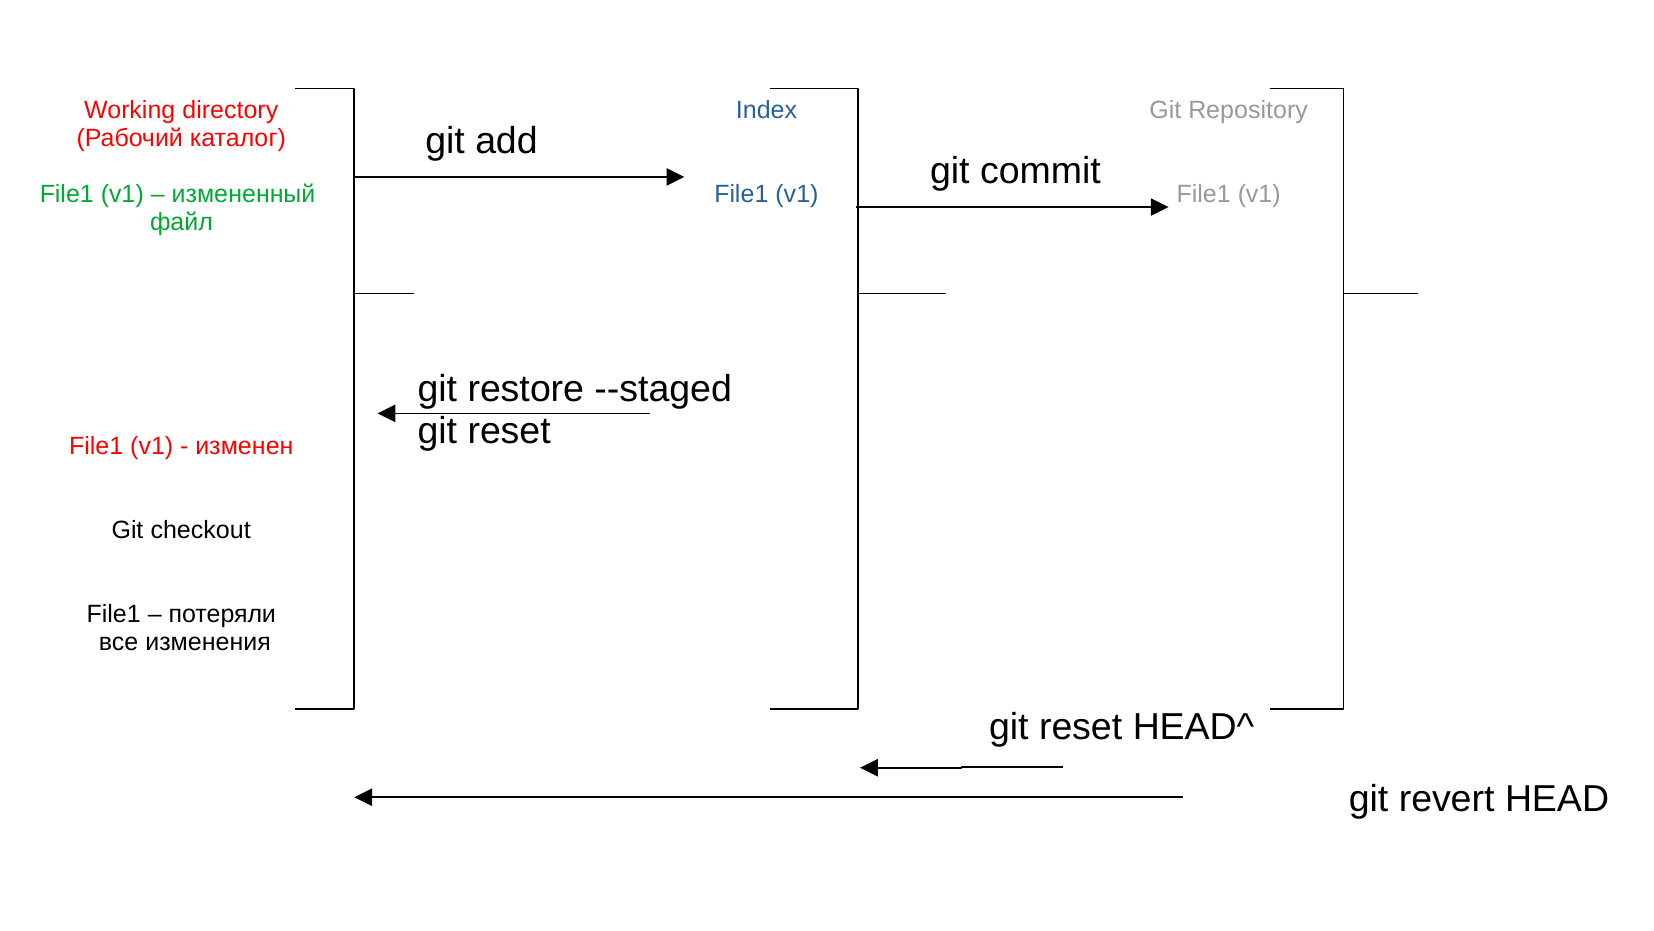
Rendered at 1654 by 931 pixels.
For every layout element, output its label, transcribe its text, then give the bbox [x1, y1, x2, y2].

text_box git revert HEAD [1334, 775, 1625, 827]
text_box Working directory (Рабочий каталог) File1 (v1) – измененный файл File1 (v1) - изменен Git checkout File1 – потеряли все изменения [295, 88, 414, 709]
text_box git commit [915, 147, 1116, 199]
text_box Index File1 (v1) [770, 88, 945, 709]
text_box git add [410, 118, 553, 170]
text_box Git Repository File1 (v1) [1269, 88, 1418, 709]
text_box git reset HEAD^ [974, 704, 1308, 798]
text_box git restore --staged git reset [382, 365, 767, 459]
